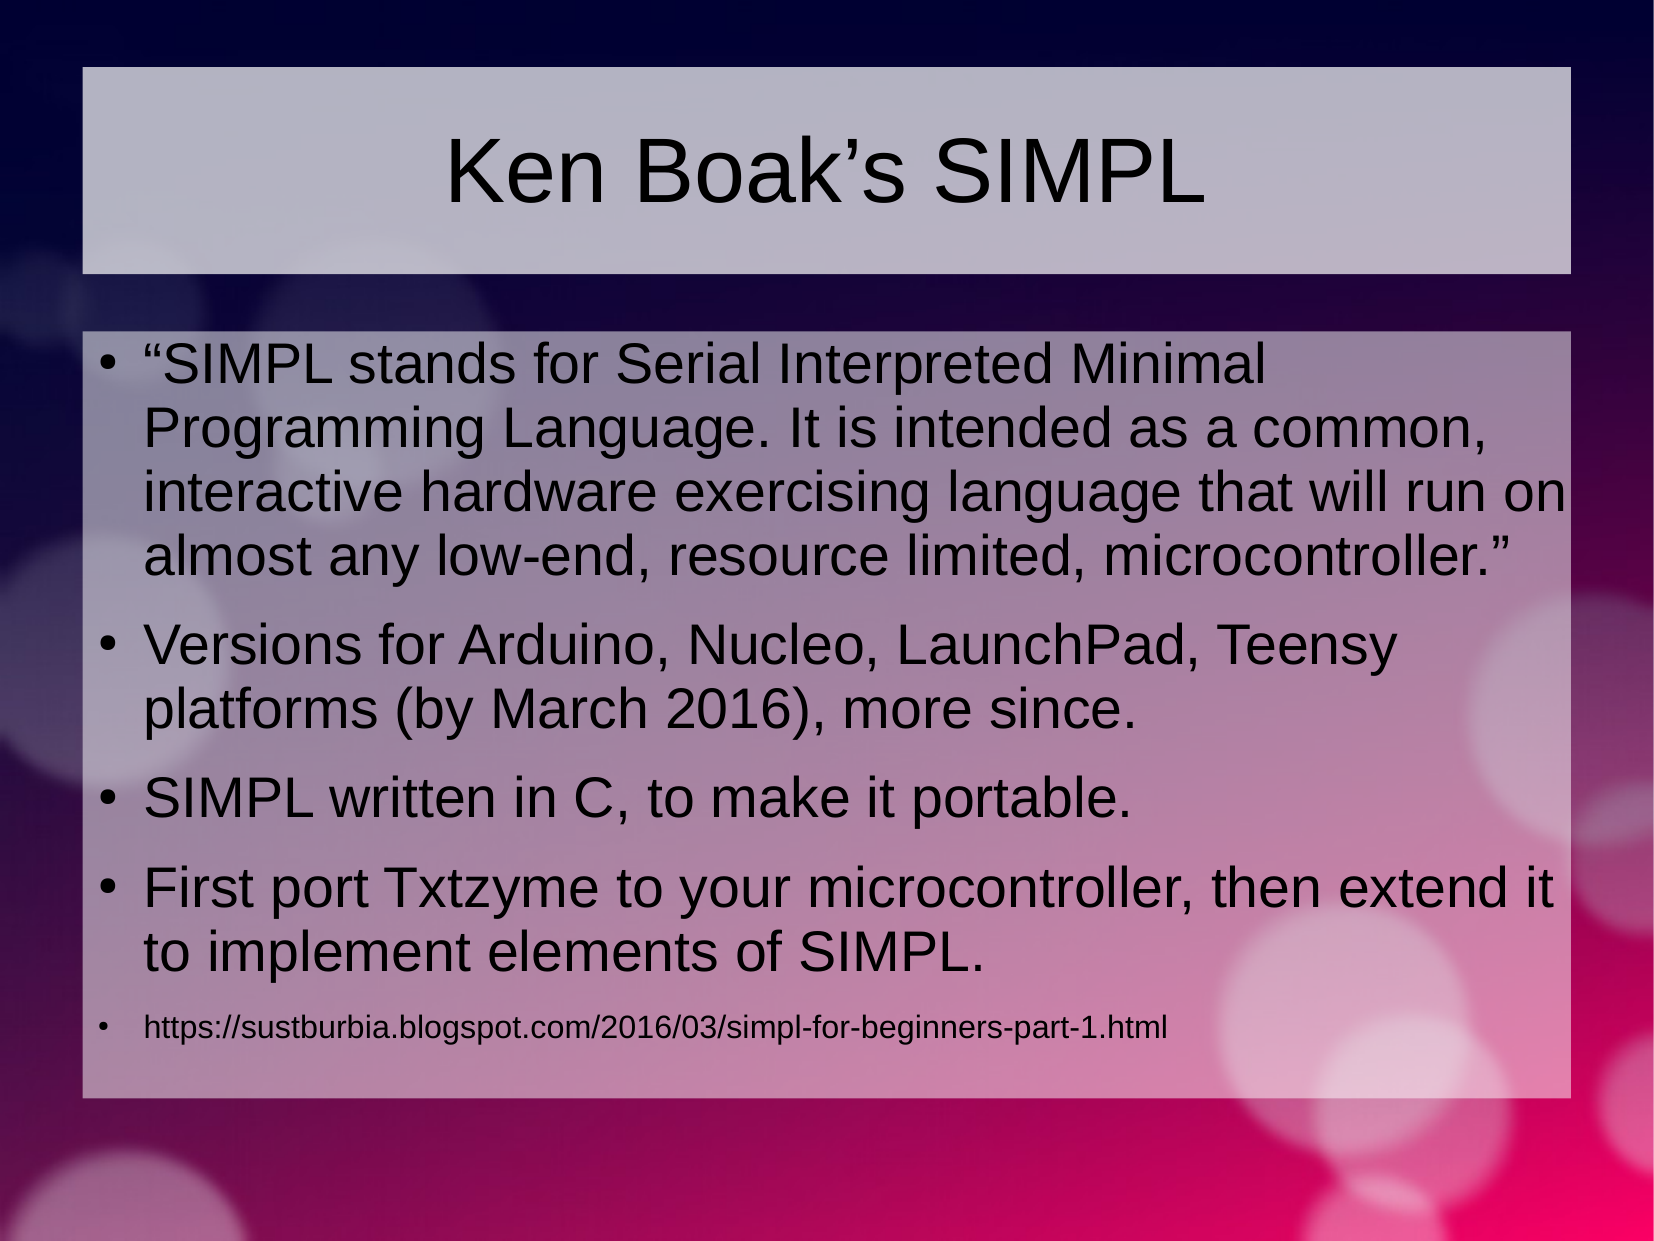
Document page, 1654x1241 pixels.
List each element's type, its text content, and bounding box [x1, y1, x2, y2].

list “SIMPL stands for Serial Interpreted Minimal Programming Language. It is intended as a common, interactive hardware exercising language that will run on almost any low-end, resource limited, microcontroller.” Versions for Arduino, Nucleo, LaunchPad, Teensy platforms (by March 2016), more since. SIMPL written in C, to make it portable. First port Txtzyme to your microcontroller, then extend it to implement elements of SIMPL. https://sustburbia.blogspot.com/2016/03/simpl-for-beginners-part-1.html [82, 331, 1571, 1099]
picture [0, 0, 1654, 1241]
title Ken Boak’s SIMPL [82, 67, 1571, 275]
